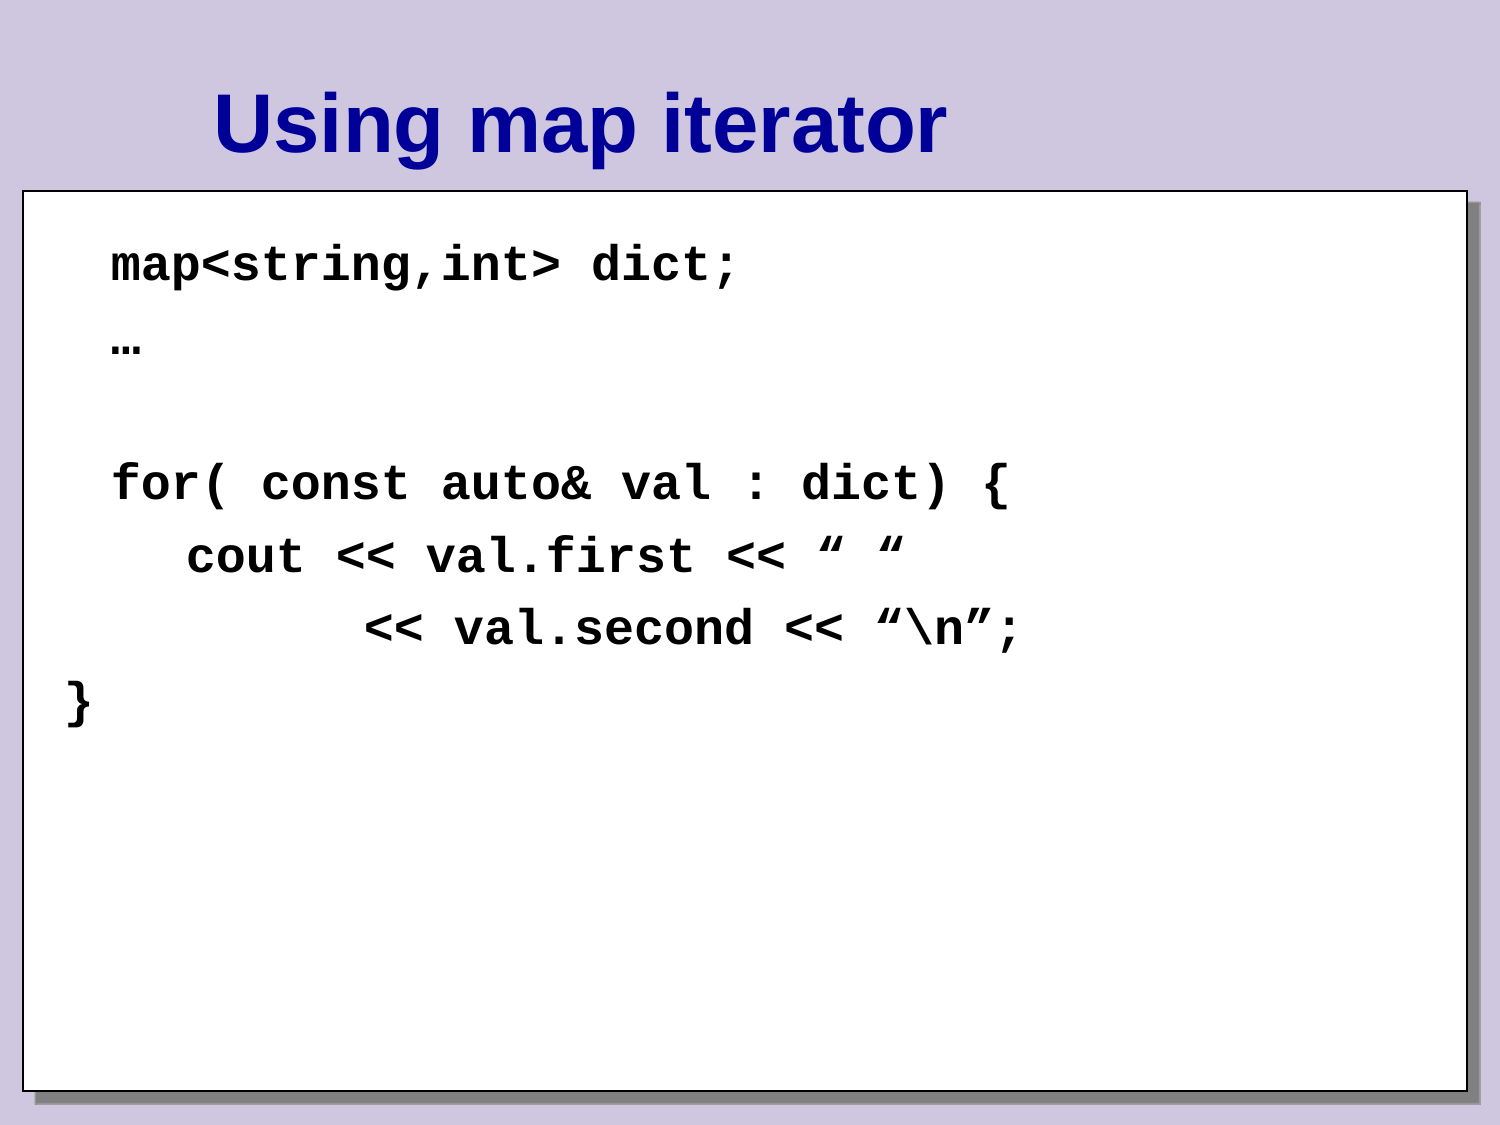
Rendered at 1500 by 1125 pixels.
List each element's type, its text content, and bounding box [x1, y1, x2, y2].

list map<string,int> dict; … for( const auto& val : dict) { cout << val.first << “ “ << val.second << “\n”; } [49, 215, 1077, 880]
title Using map iterator [198, 17, 1468, 220]
text_box [22, 190, 1468, 1091]
